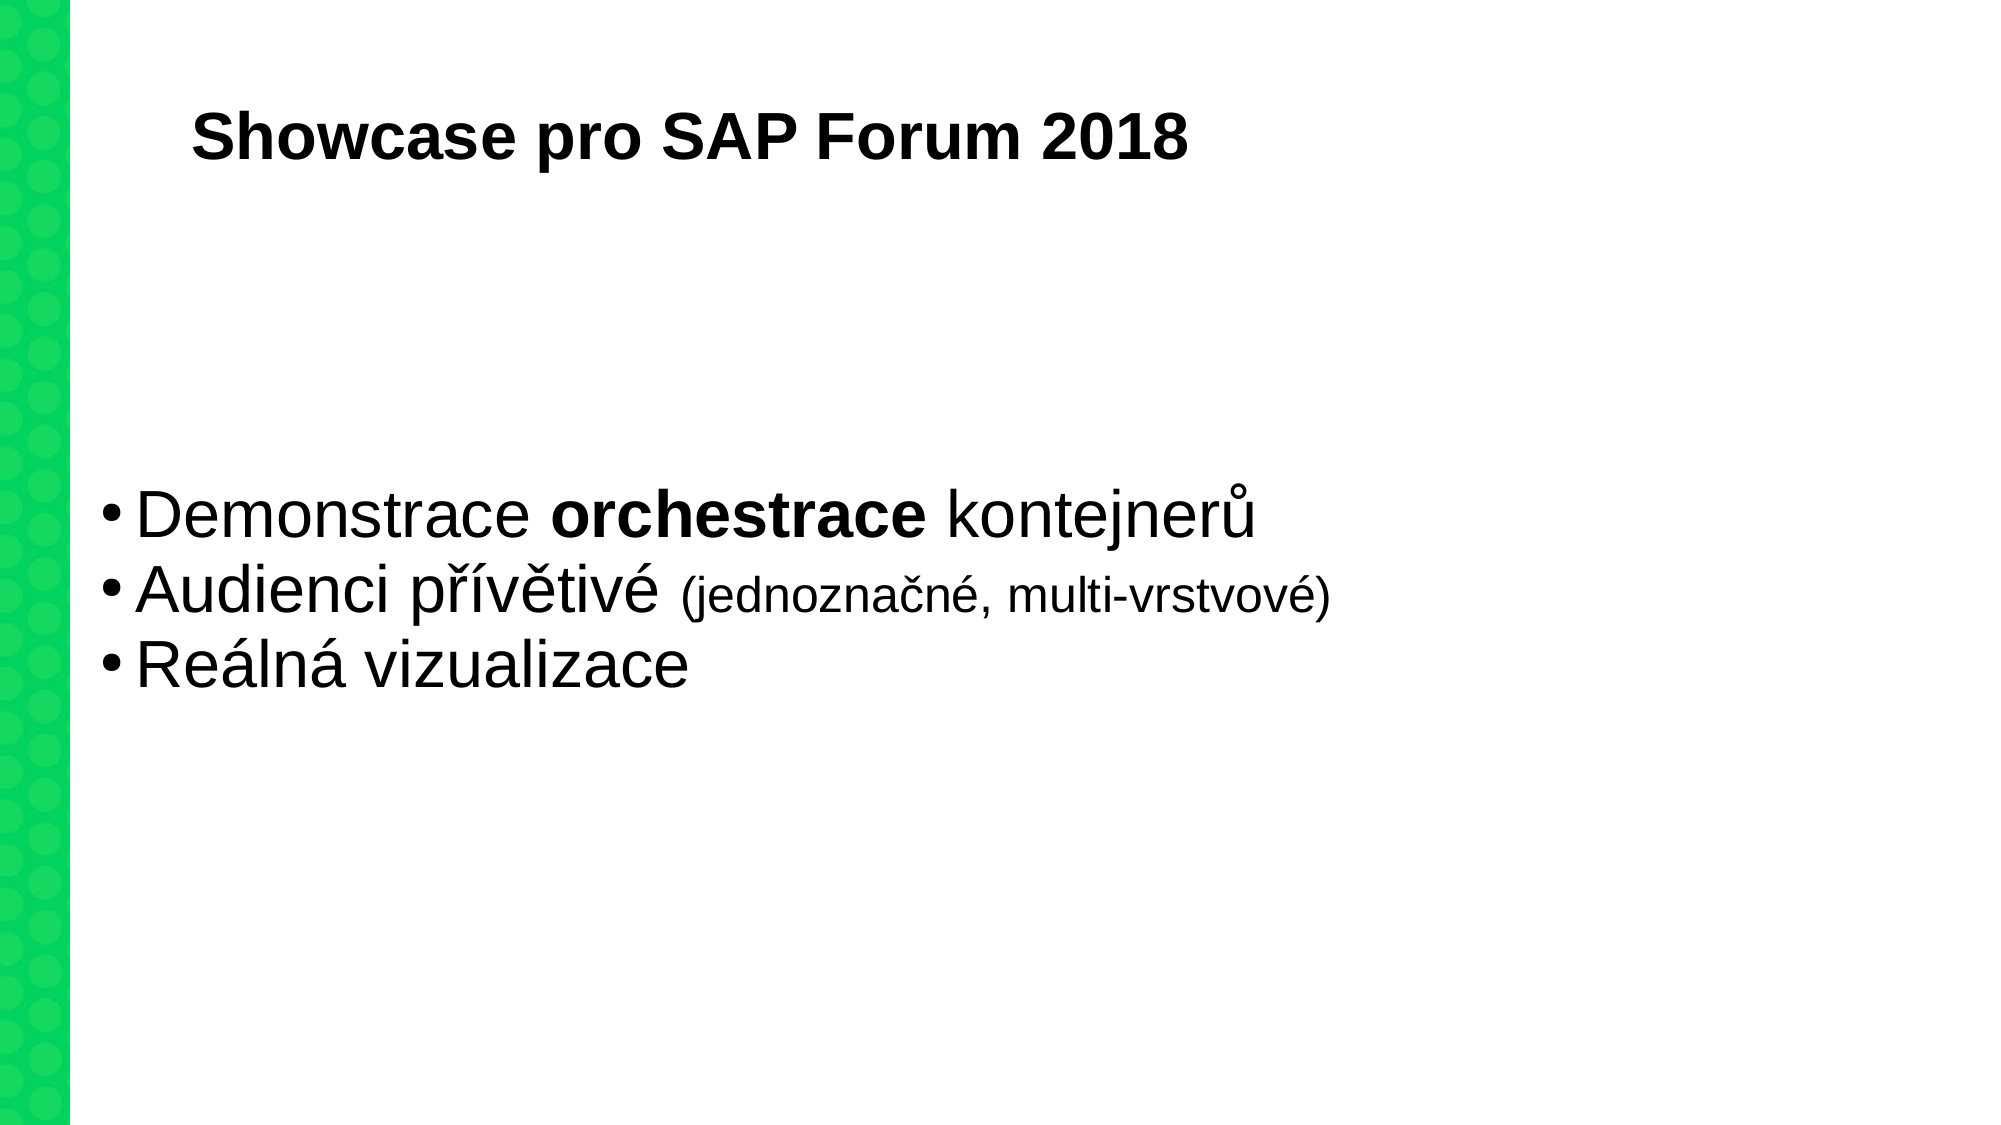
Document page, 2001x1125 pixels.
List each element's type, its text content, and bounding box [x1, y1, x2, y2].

picture [0, 0, 81, 1125]
title Showcase pro SAP Forum 2018 [191, 90, 1863, 184]
subtitle Demonstrace orchestrace kontejnerů Audienci přívětivé (jednoznačné, multi-vrstvové) Reálná vizualizace [99, 263, 1900, 916]
